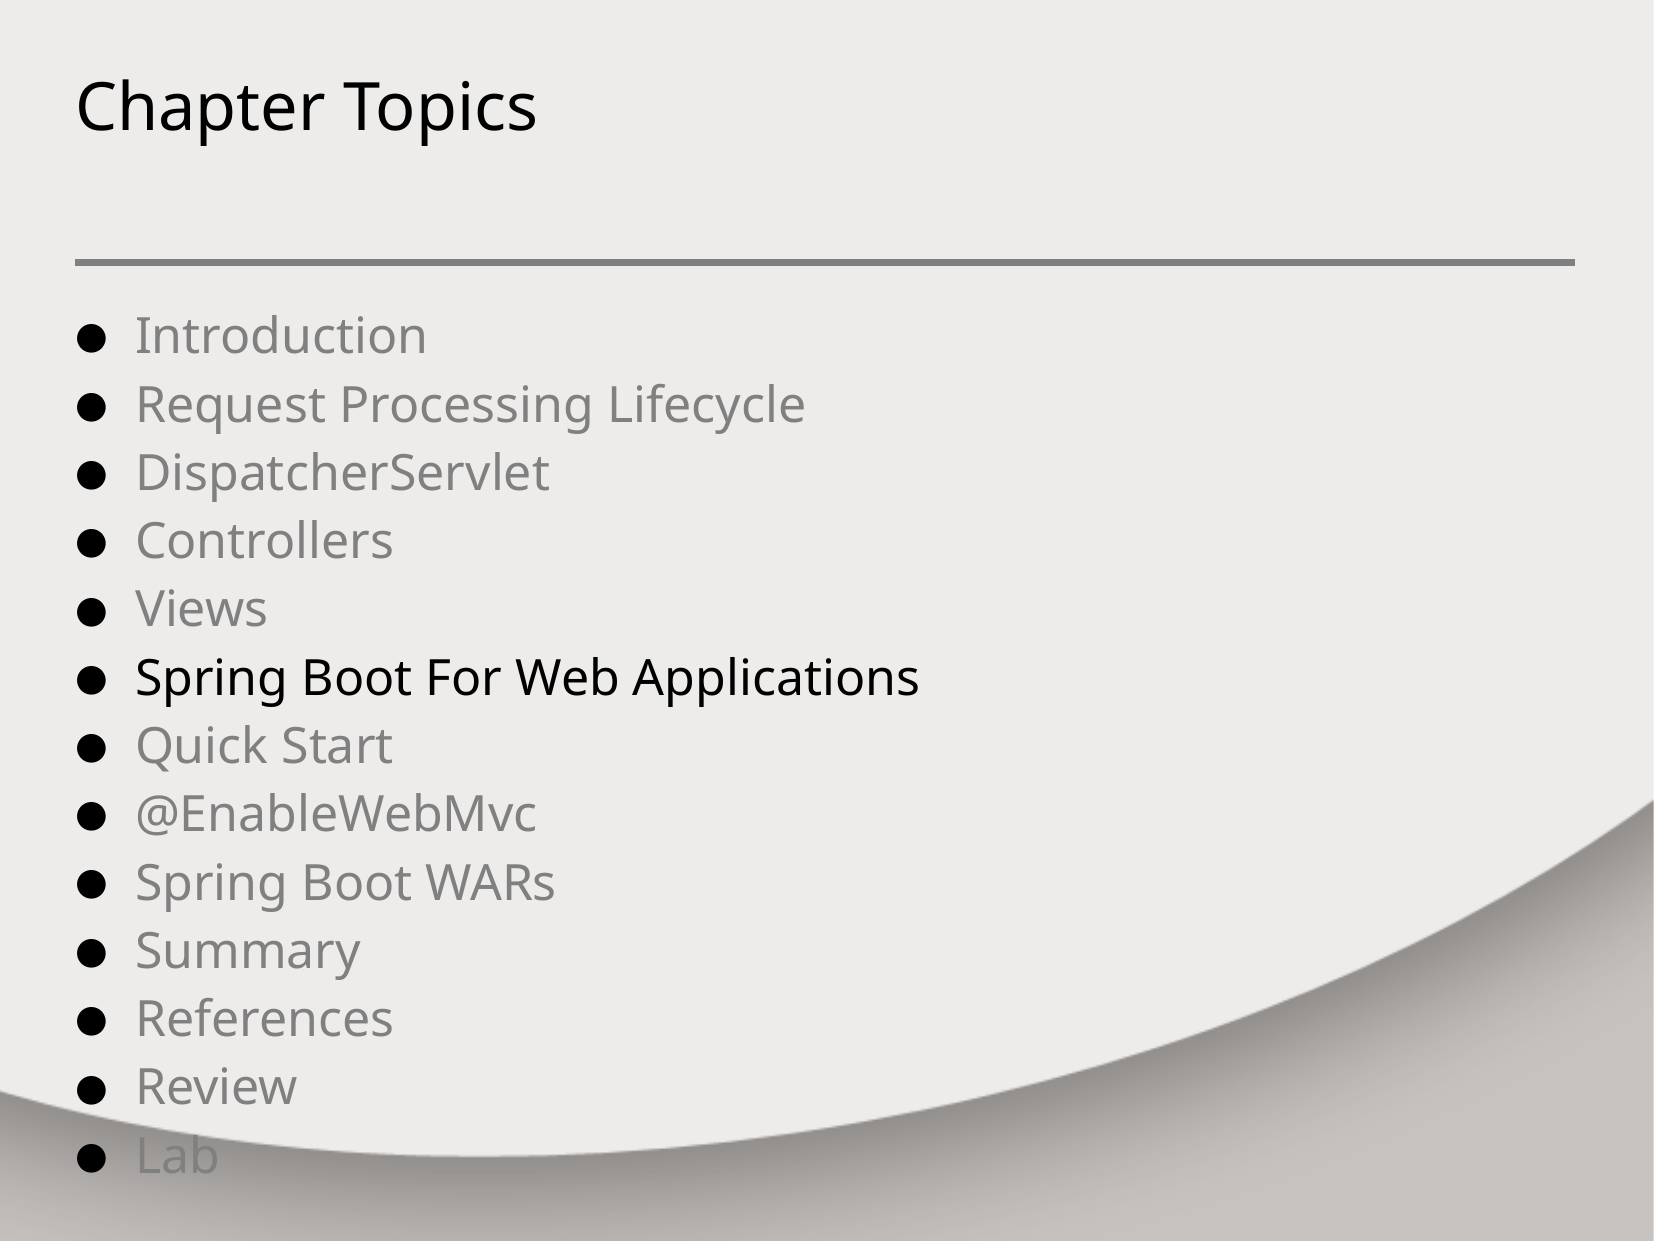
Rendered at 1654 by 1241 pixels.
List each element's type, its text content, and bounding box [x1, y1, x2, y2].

title Chapter Topics [75, 75, 1576, 226]
picture [0, 0, 1654, 1241]
list Introduction Request Processing Lifecycle DispatcherServlet Controllers Views Spring Boot For Web Applications Quick Start @EnableWebMvc Spring Boot WARs Summary References Review Lab [75, 300, 1576, 1163]
